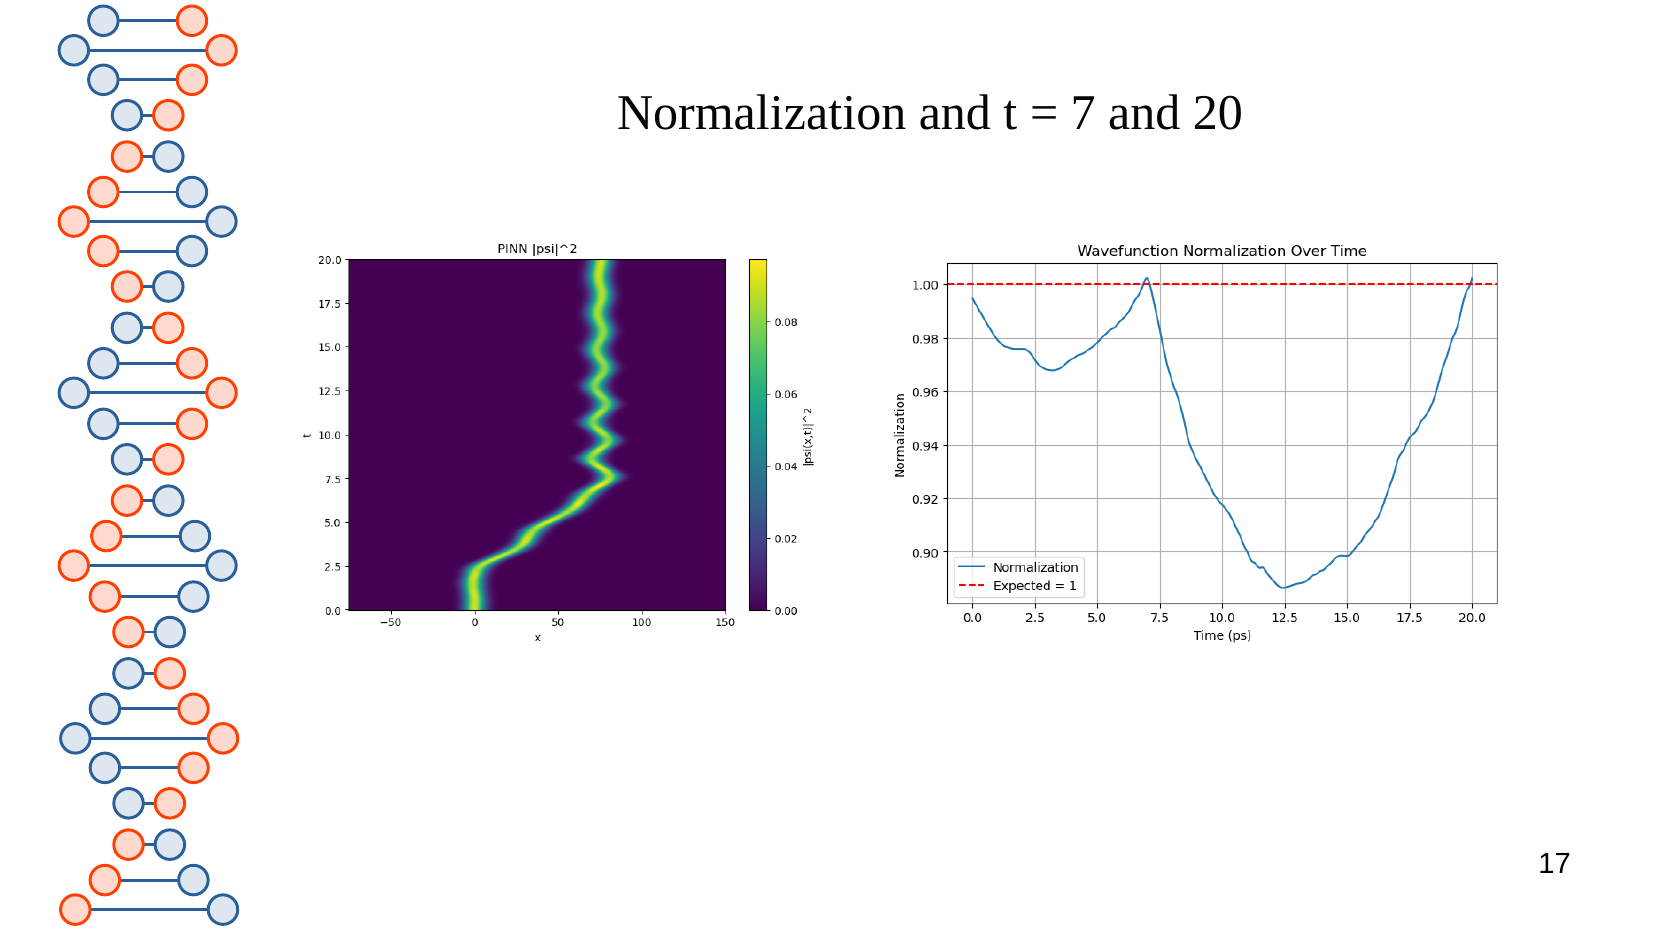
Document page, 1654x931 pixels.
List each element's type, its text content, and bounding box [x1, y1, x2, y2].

title Normalization and t = 7 and 20 [265, 35, 1595, 189]
picture [295, 236, 820, 650]
picture [885, 236, 1505, 650]
